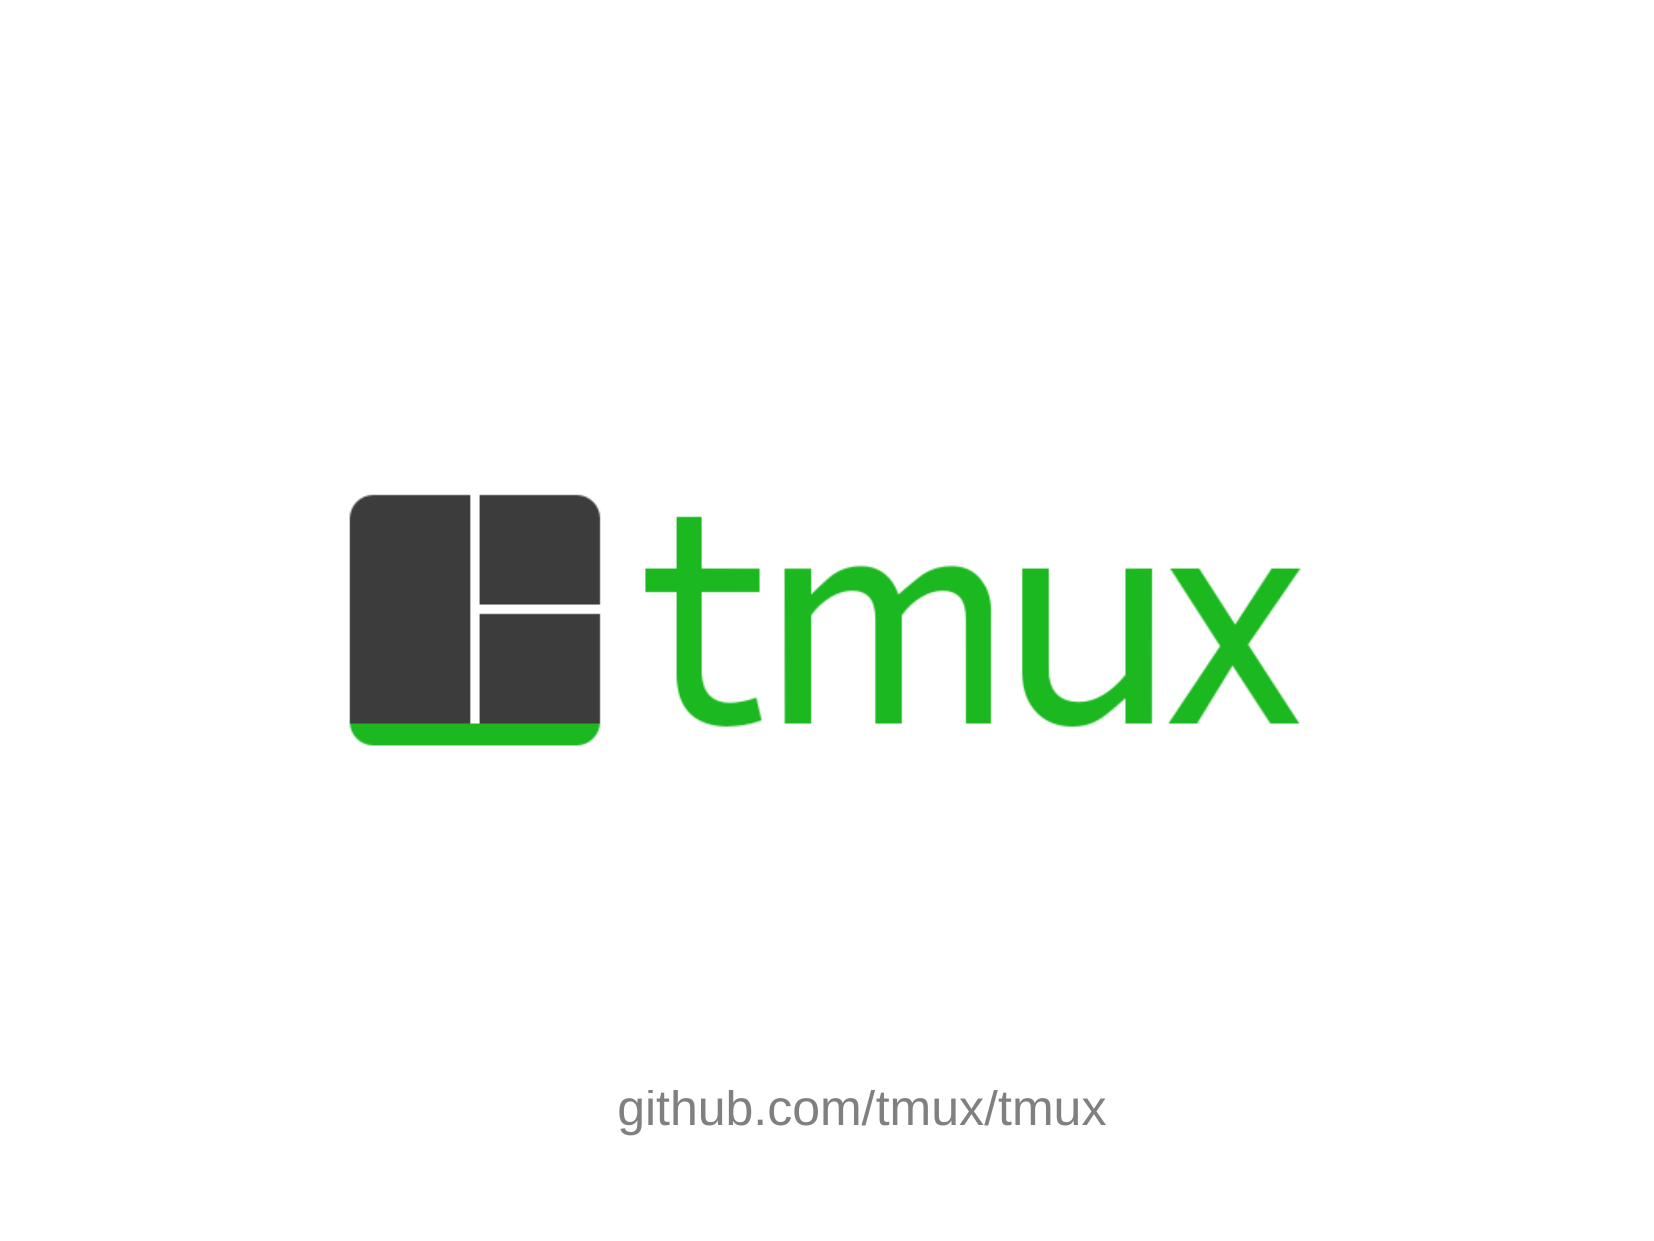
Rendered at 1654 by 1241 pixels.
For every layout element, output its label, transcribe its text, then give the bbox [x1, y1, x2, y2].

picture [200, 151, 1451, 1090]
list github.com/tmux/tmux [82, 1080, 1571, 1201]
